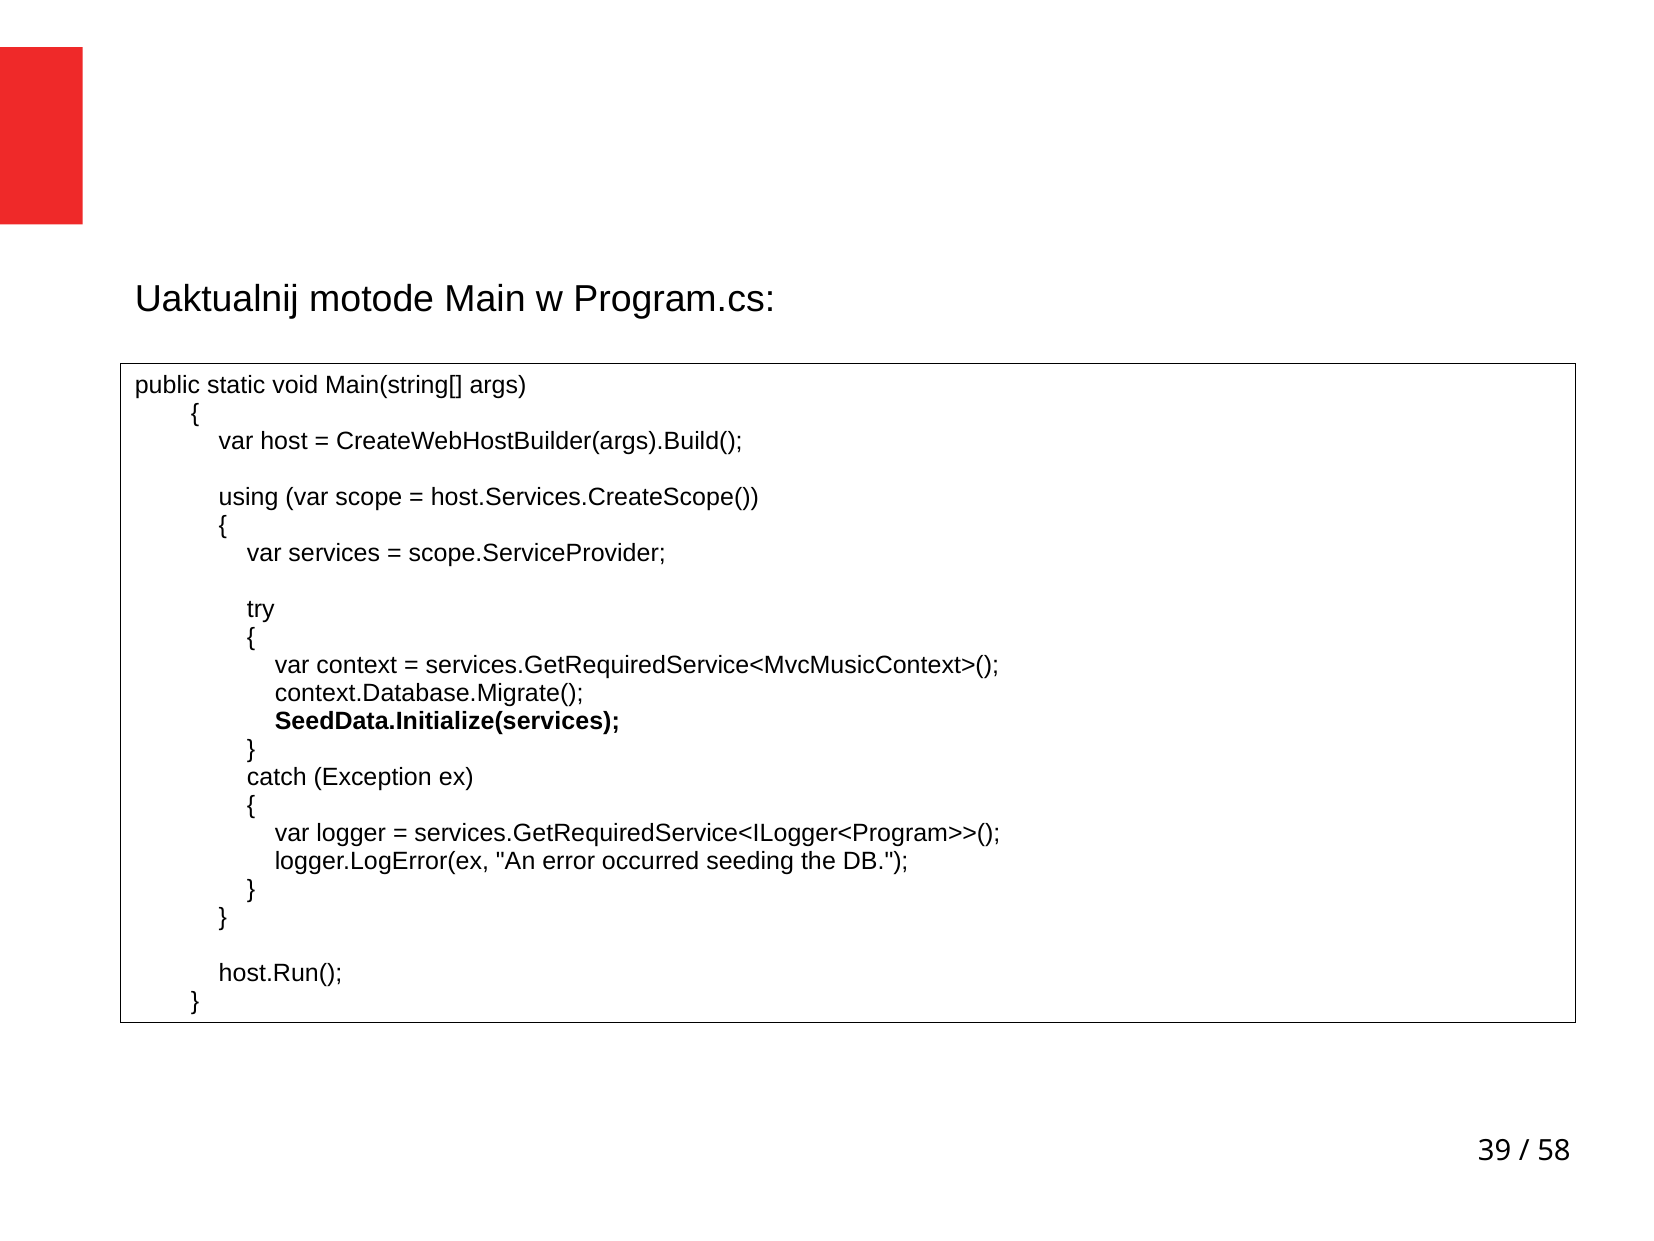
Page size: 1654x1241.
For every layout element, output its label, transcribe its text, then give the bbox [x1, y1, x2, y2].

text_box Uaktualnij motode Main w Program.cs: [120, 270, 1576, 327]
text_box public static void Main(string[] args) { var host = CreateWebHostBuilder(args).Build(); using (var scope = host.Services.CreateScope()) { var services = scope.ServiceProvider; try { var context = services.GetRequiredService<MvcMusicContext>(); context.Database.Migrate(); SeedData.Initialize(services); } catch (Exception ex) { var logger = services.GetRequiredService<ILogger<Program>>(); logger.LogError(ex, "An error occurred seeding the DB."); } } host.Run(); } [120, 363, 1576, 1023]
